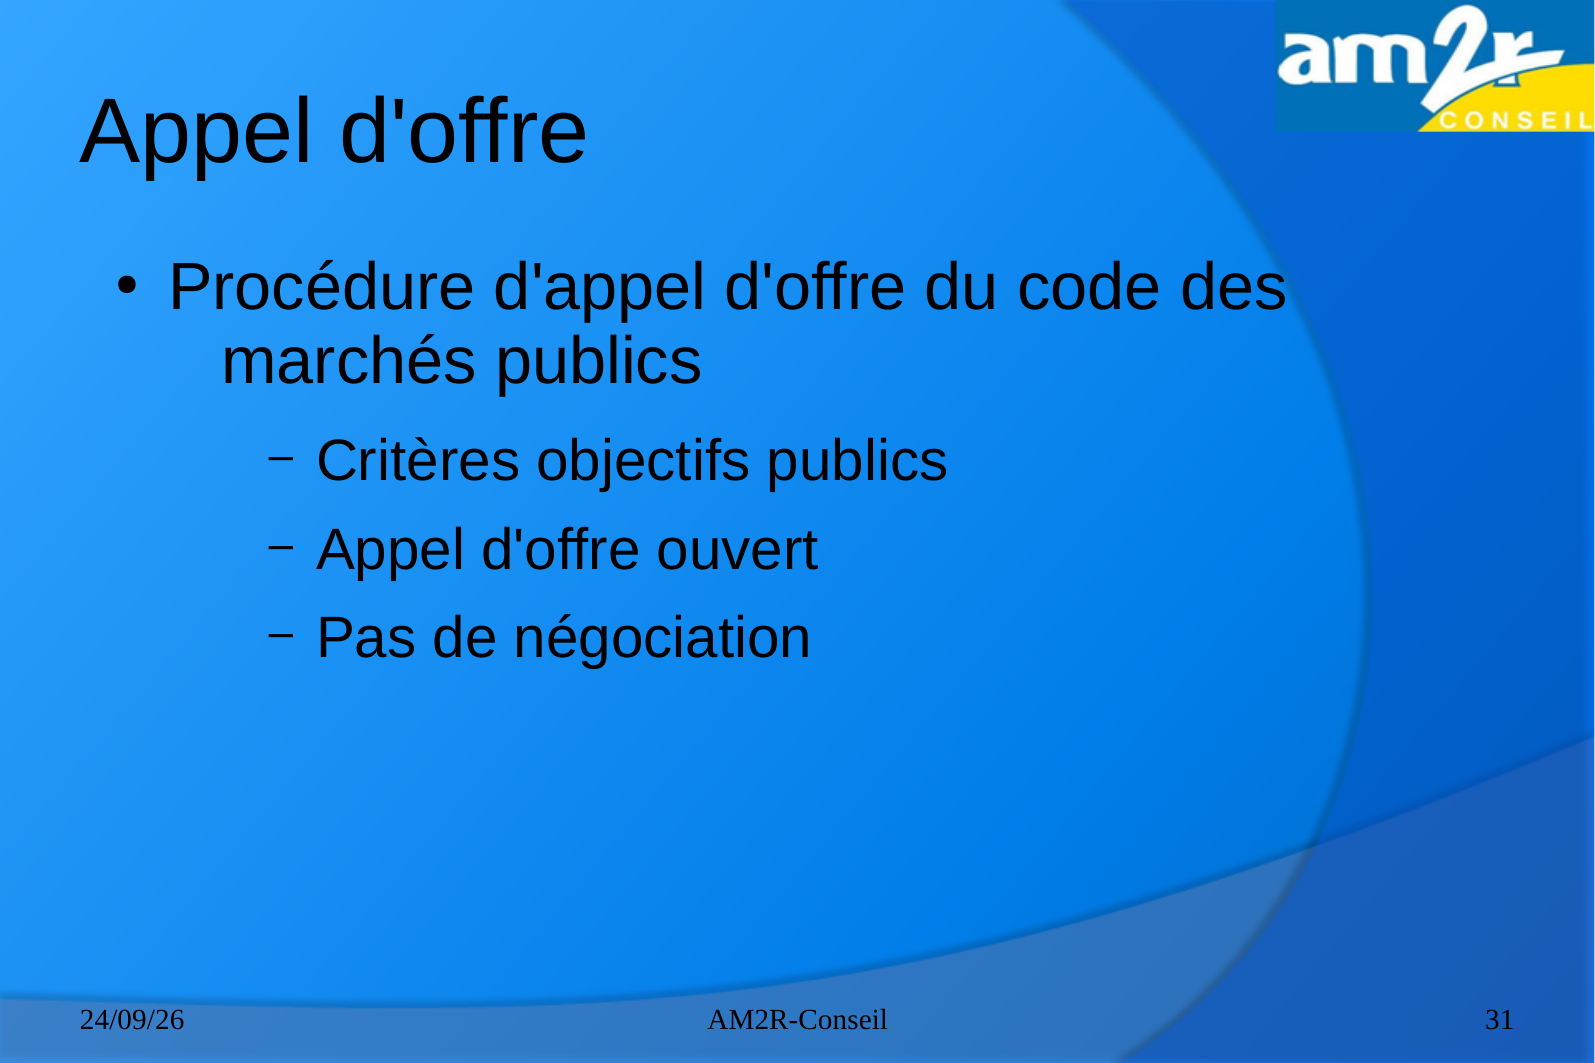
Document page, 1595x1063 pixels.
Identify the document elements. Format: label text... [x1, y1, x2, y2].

title Appel d'offre [79, 49, 1241, 213]
picture [0, 0, 1595, 1063]
list Procédure d'appel d'offre du code des marchés publics Critères objectifs publics Appel d'offre ouvert Pas de négociation [79, 248, 1515, 960]
